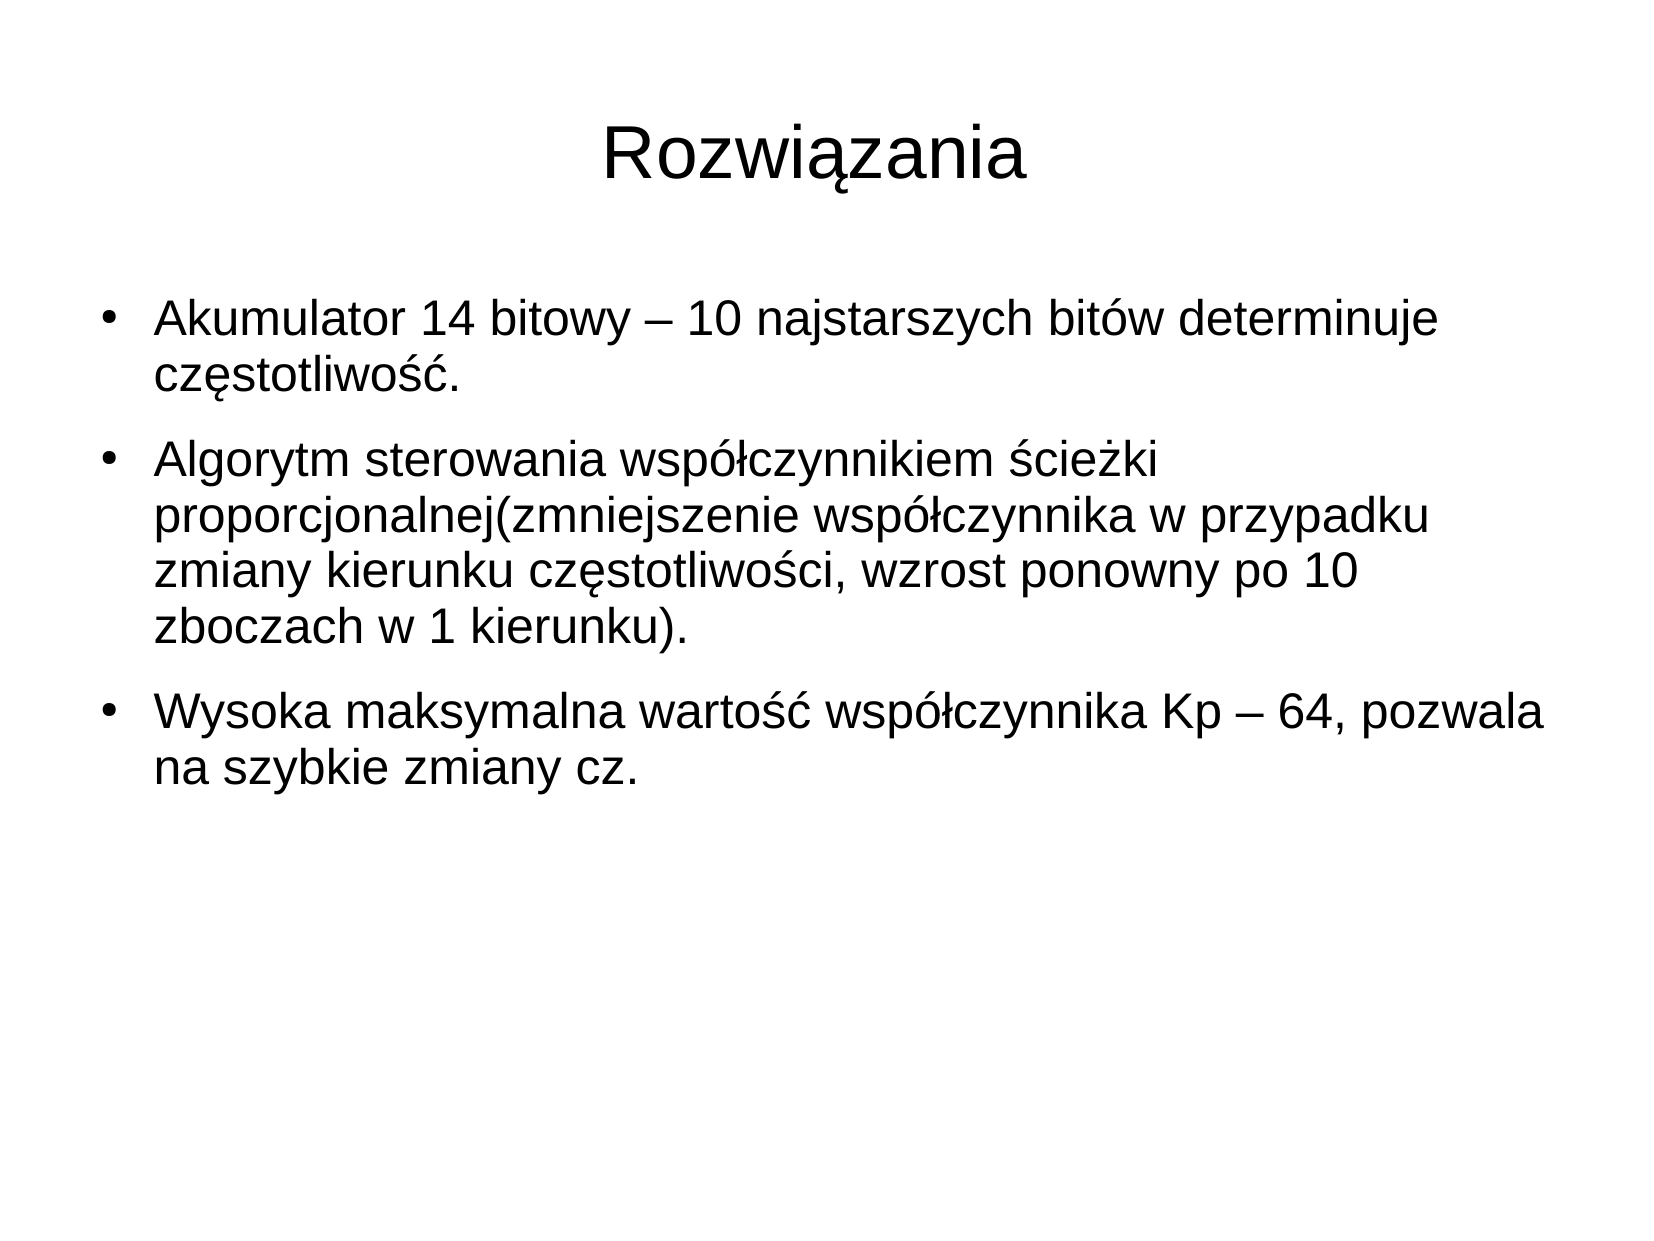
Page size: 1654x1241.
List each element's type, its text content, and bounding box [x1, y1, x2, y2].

title Rozwiązania [82, 49, 1571, 257]
list Akumulator 14 bitowy – 10 najstarszych bitów determinuje częstotliwość. Algorytm sterowania współczynnikiem ścieżki proporcjonalnej(zmniejszenie współczynnika w przypadku zmiany kierunku częstotliwości, wzrost ponowny po 10 zboczach w 1 kierunku). Wysoka maksymalna wartość współczynnika Kp – 64, pozwala na szybkie zmiany cz. [82, 290, 1571, 1010]
